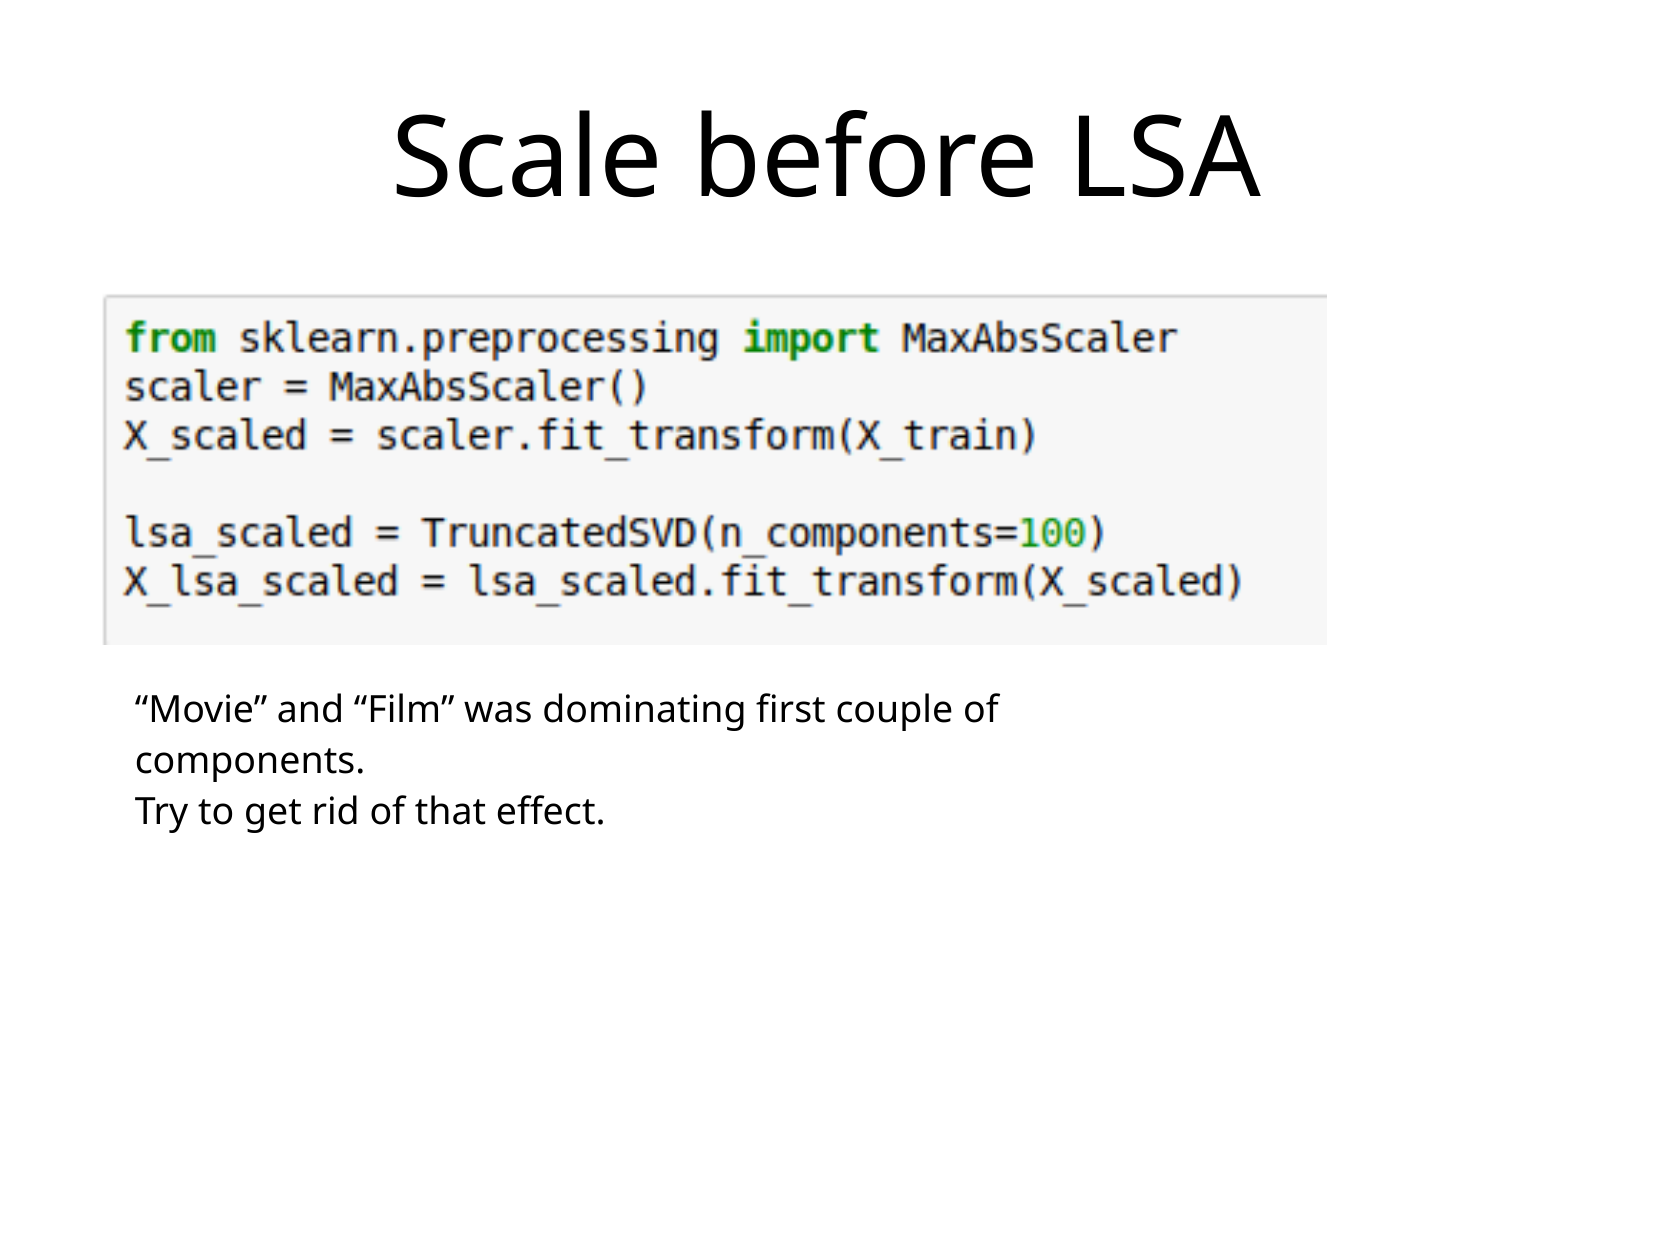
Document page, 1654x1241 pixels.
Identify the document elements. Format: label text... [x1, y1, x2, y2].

title Scale before LSA [82, 49, 1571, 257]
picture [90, 290, 1327, 646]
text_box “Movie” and “Film” was dominating first couple of components. Try to get rid of that effect. [120, 675, 1141, 766]
